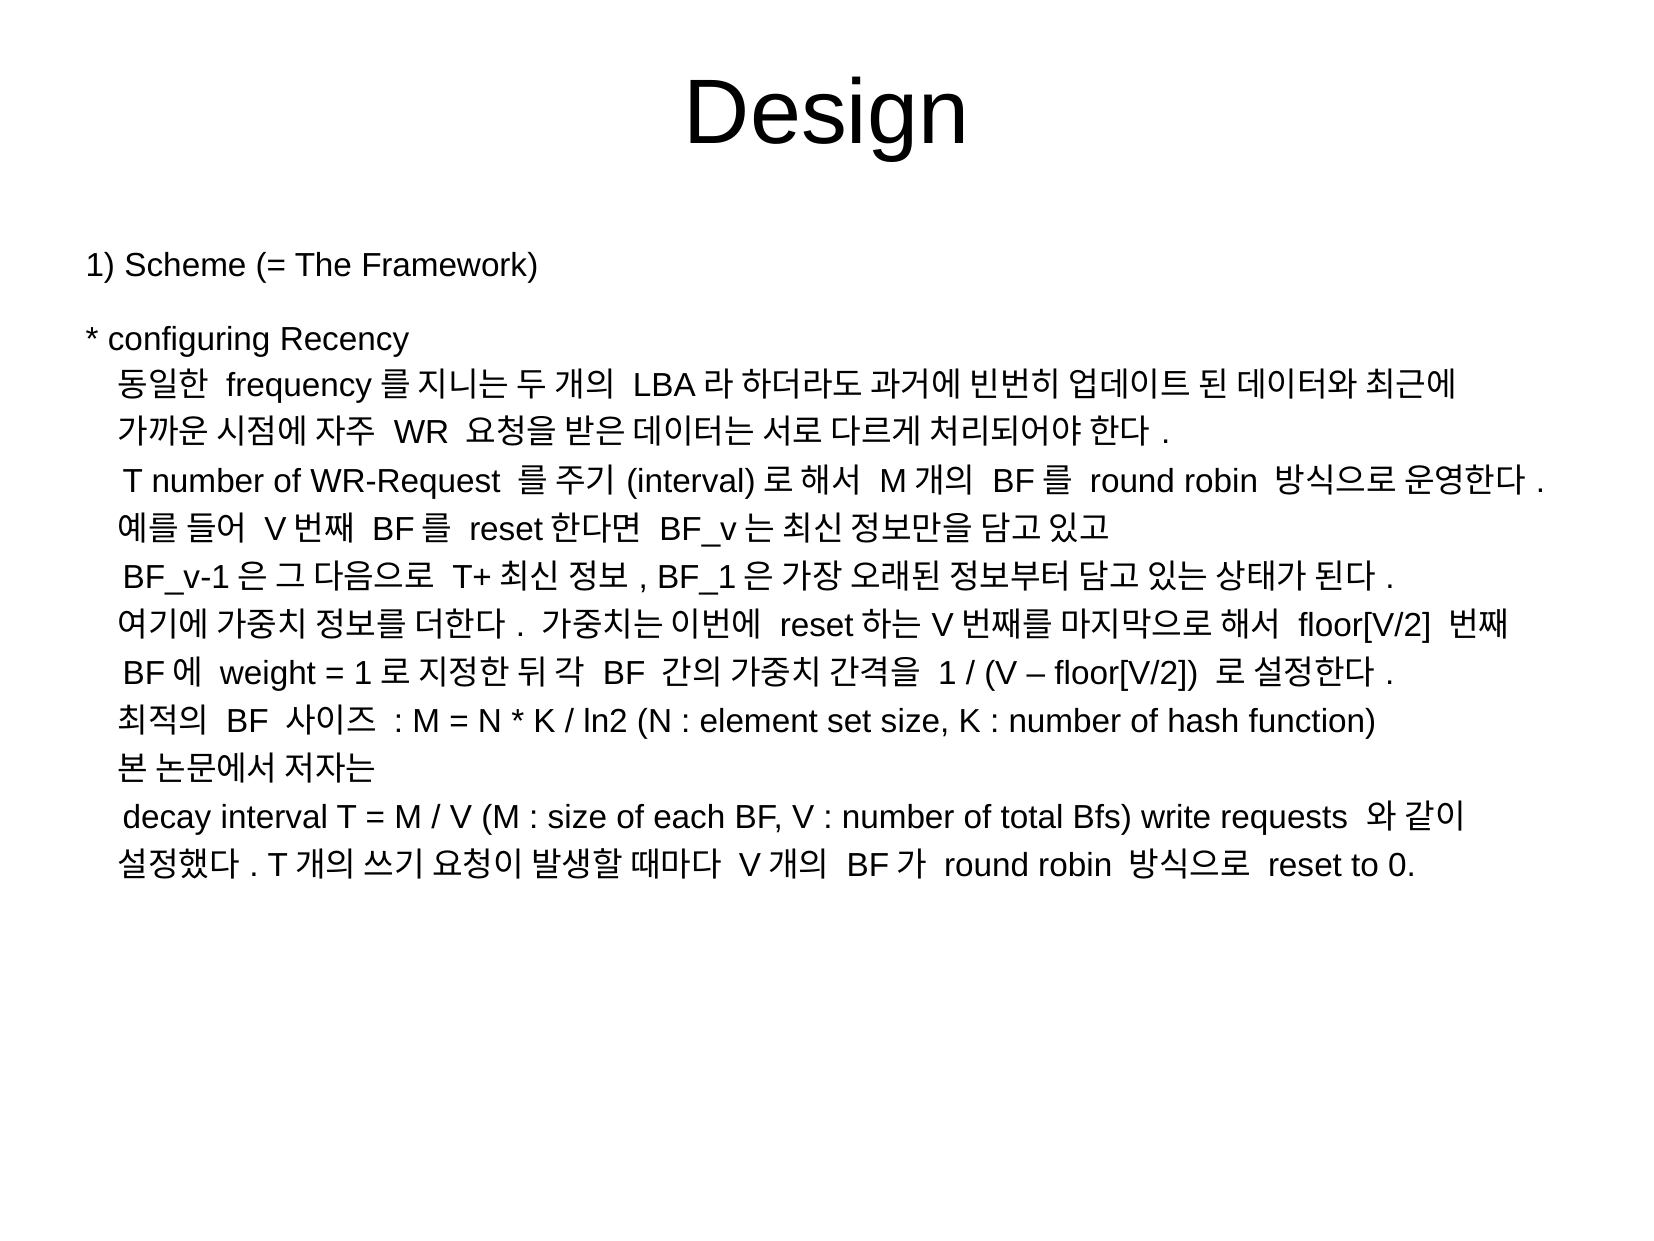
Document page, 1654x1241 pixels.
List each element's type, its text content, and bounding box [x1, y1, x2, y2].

title Design [82, 8, 1571, 216]
text_box 1) Scheme (= The Framework) * configuring Recency 동일한 frequency를 지니는 두 개의 LBA라 하더라도 과거에 빈번히 업데이트 된 데이터와 최근에 가까운 시점에 자주 WR 요청을 받은 데이터는 서로 다르게 처리되어야 한다. T number of WR-Request 를 주기(interval)로 해서 M개의 BF를 round robin 방식으로 운영한다. 예를 들어 V번째 BF를 reset한다면 BF_v는 최신 정보만을 담고 있고 BF_v-1은 그 다음으로 T+최신 정보, BF_1은 가장 오래된 정보부터 담고 있는 상태가 된다. 여기에 가중치 정보를 더한다. 가중치는 이번에 reset하는V번째를 마지막으로 해서 floor[V/2] 번째 BF에 weight = 1로 지정한 뒤 각 BF 간의 가중치 간격을 1 / (V – floor[V/2]) 로 설정한다. 최적의 BF 사이즈 : M = N * K / ln2 (N : element set size, K : number of hash function) 본 논문에서 저자는 decay interval T = M / V (M : size of each BF, V : number of total Bfs) write requests 와 같이 설정했다. T개의 쓰기 요청이 발생할 때마다 V개의 BF가 round robin 방식으로 reset to 0. [70, 239, 1564, 910]
